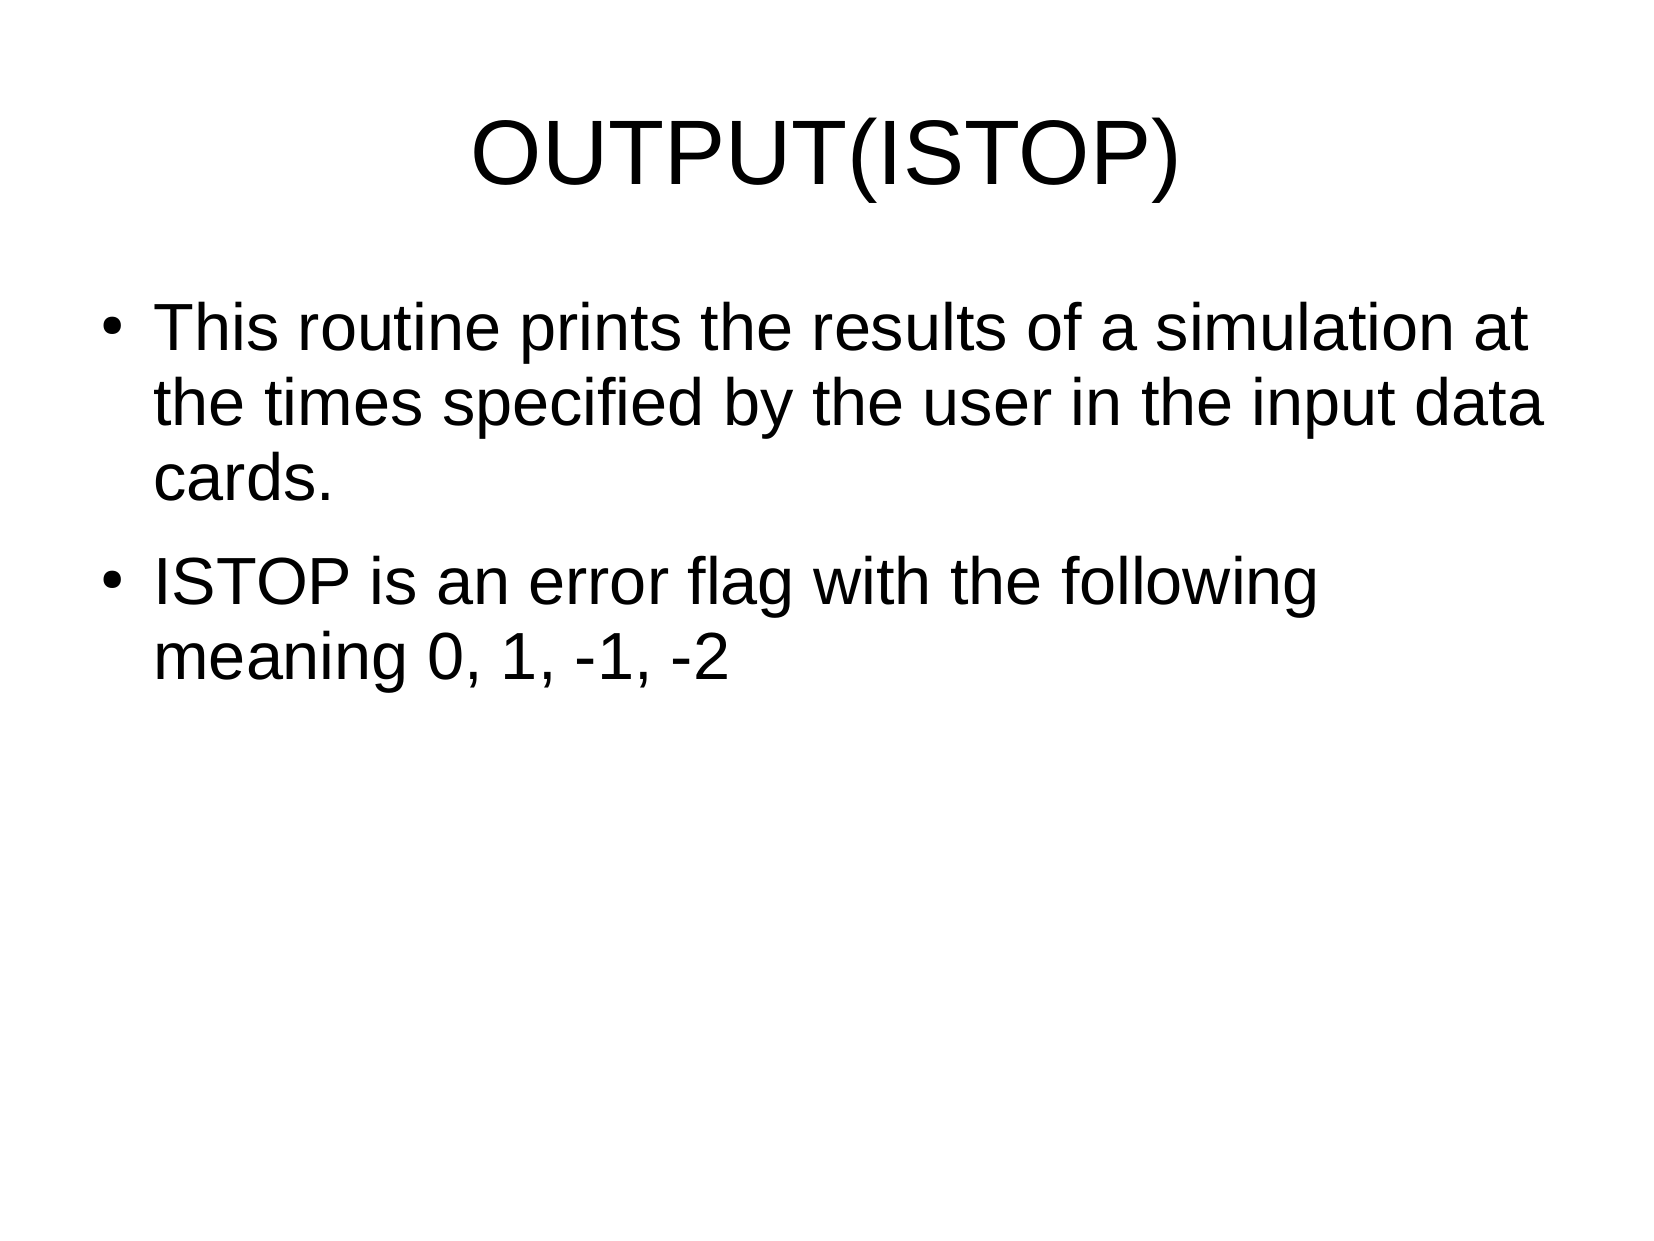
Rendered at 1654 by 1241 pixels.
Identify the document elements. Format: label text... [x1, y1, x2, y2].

title OUTPUT(ISTOP) [82, 49, 1571, 257]
list This routine prints the results of a simulation at the times specified by the user in the input data cards. ISTOP is an error flag with the following meaning 0, 1, -1, -2 [82, 290, 1571, 1010]
